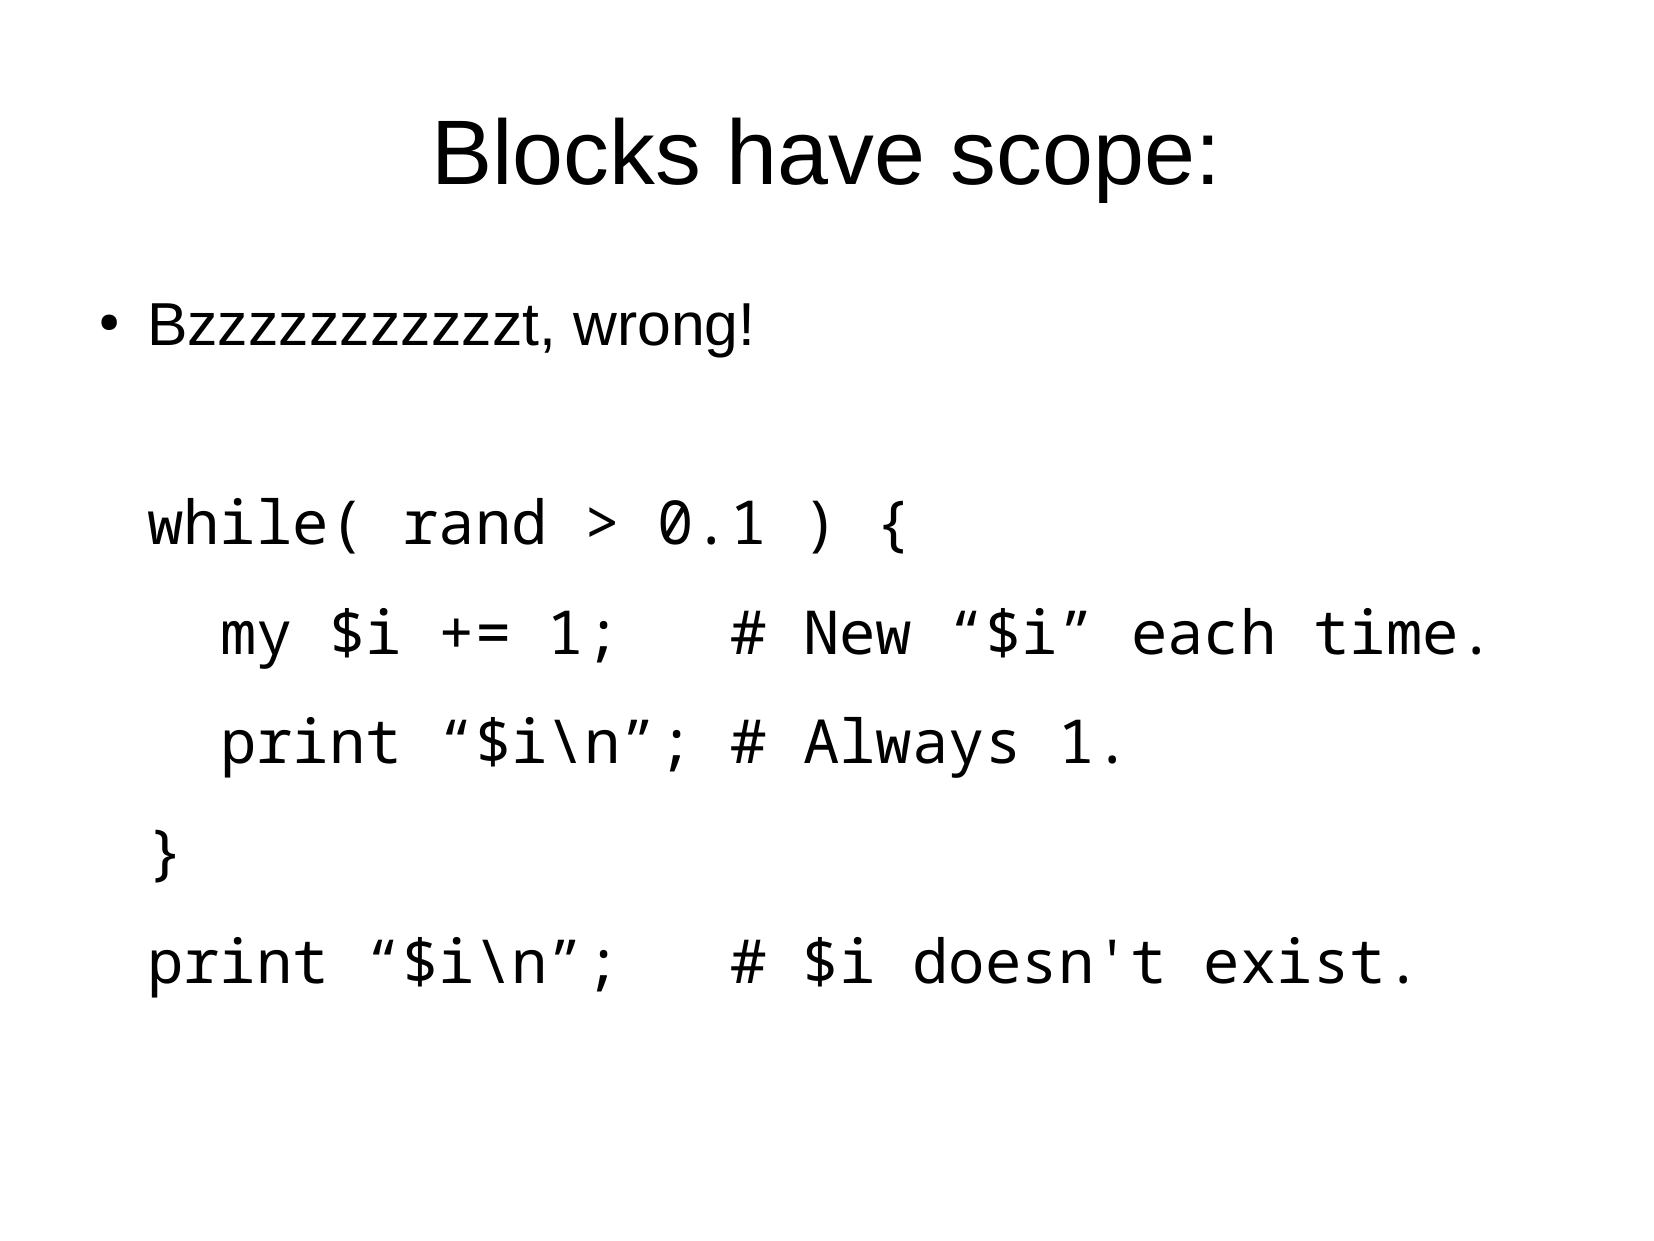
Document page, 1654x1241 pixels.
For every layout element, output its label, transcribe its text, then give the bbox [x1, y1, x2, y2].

list Bzzzzzzzzzzzt, wrong! while( rand > 0.1 ) { my $i += 1; # New “$i” each time. print “$i\n”; # Always 1. } print “$i\n”; # $i doesn't exist. [82, 290, 1571, 1010]
title Blocks have scope: [82, 49, 1571, 257]
